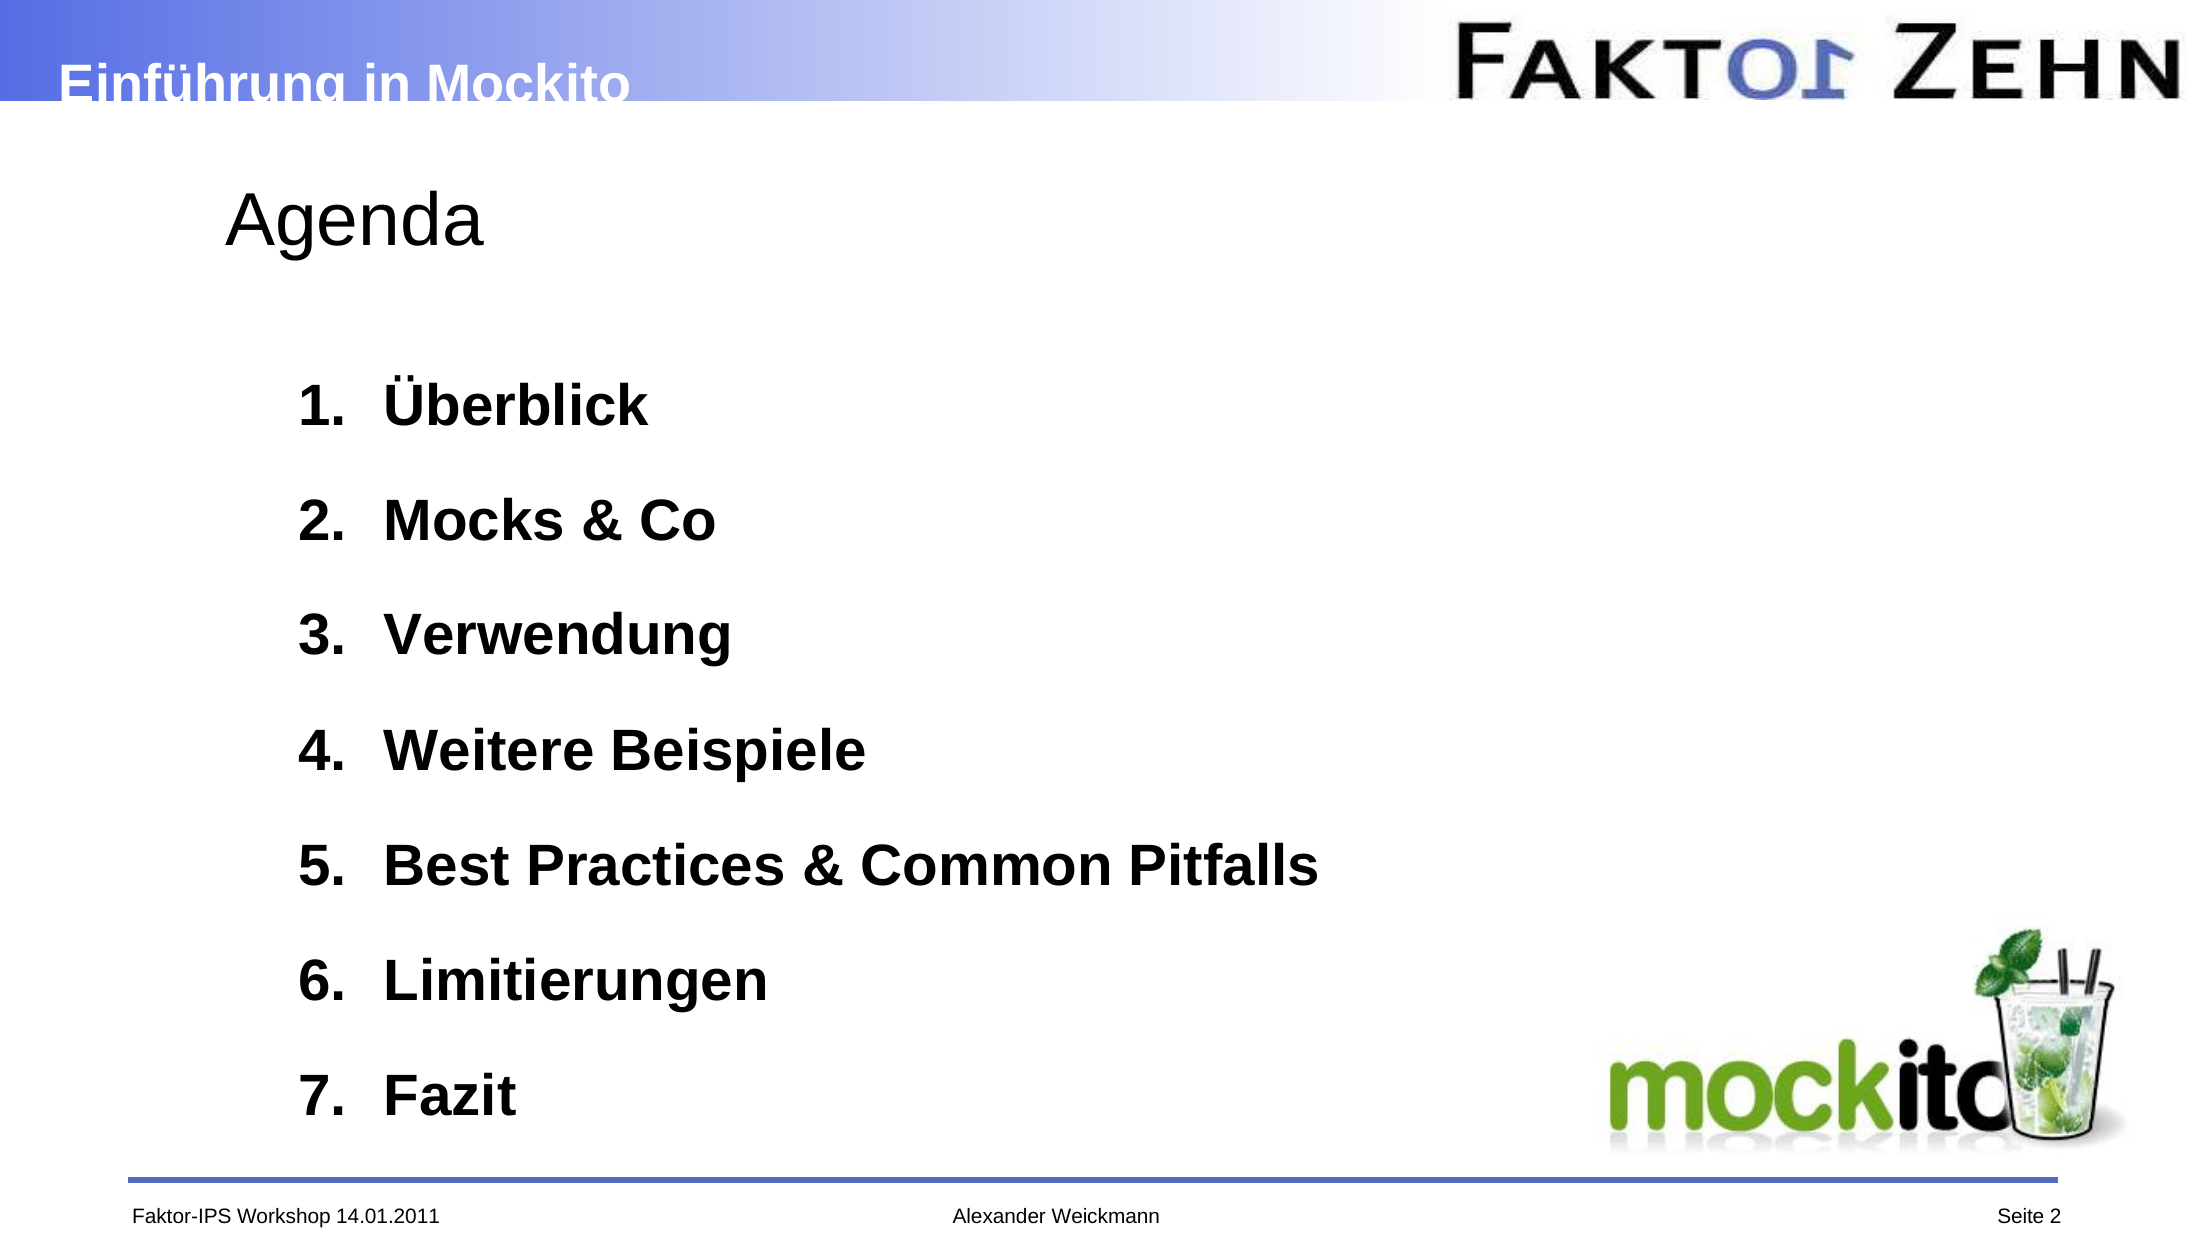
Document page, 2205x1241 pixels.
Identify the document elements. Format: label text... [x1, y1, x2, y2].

list Überblick Mocks & Co Verwendung Weitere Beispiele Best Practices & Common Pitfalls Limitierungen Fazit [280, 339, 2036, 1111]
title Agenda [225, 142, 1981, 296]
picture [1448, 7, 2191, 100]
picture [1598, 914, 2141, 1167]
